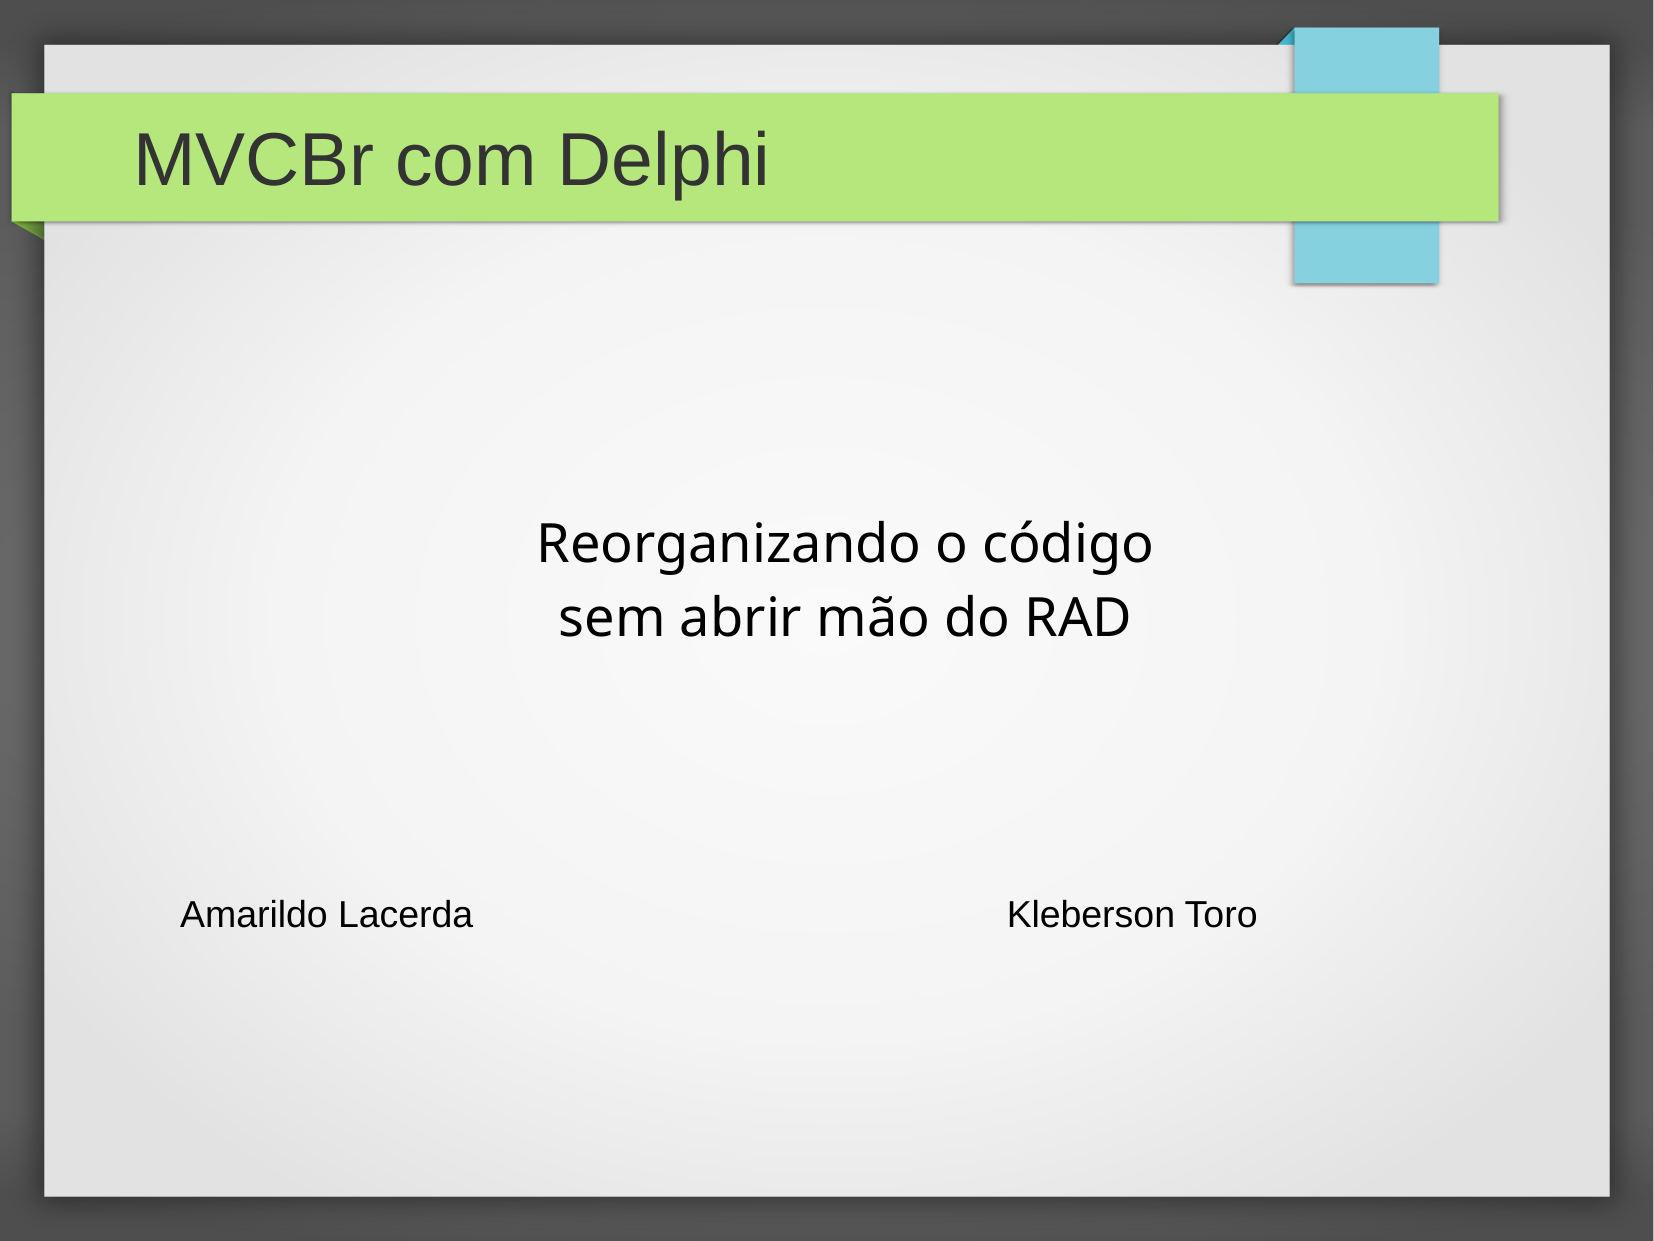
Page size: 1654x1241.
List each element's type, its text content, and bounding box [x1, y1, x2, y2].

subtitle Reorganizando o código sem abrir mão do RAD [118, 283, 1574, 875]
picture [0, 0, 1654, 1241]
title MVCBr com Delphi [70, 106, 1229, 213]
text_box Amarildo Lacerda Kleberson Toro [165, 885, 1430, 985]
